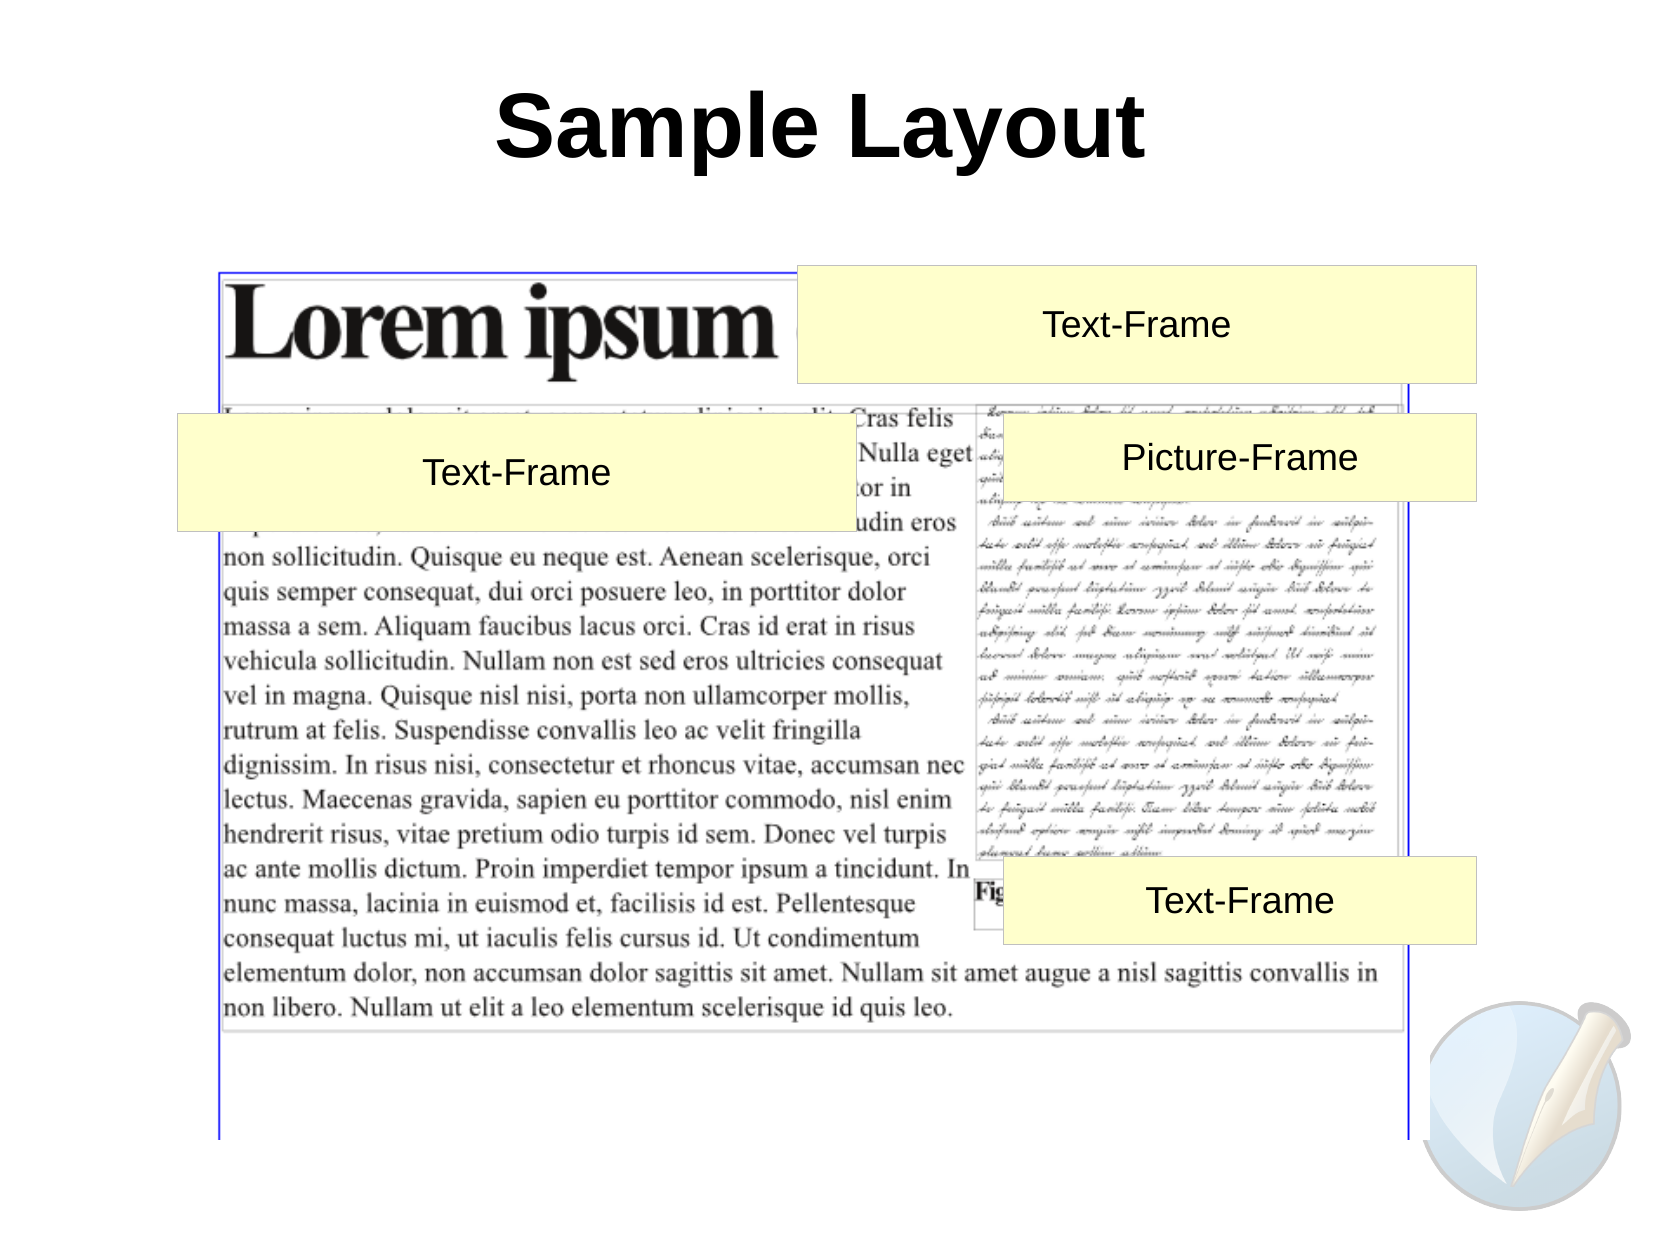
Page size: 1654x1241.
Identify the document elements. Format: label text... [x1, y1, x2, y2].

text_box Text-Frame [1003, 856, 1477, 945]
text_box Text-Frame [797, 265, 1477, 384]
picture [183, 253, 1430, 1140]
text_box Picture-Frame [1003, 413, 1477, 502]
text_box Text-Frame [177, 413, 857, 532]
title Sample Layout [76, 29, 1565, 222]
